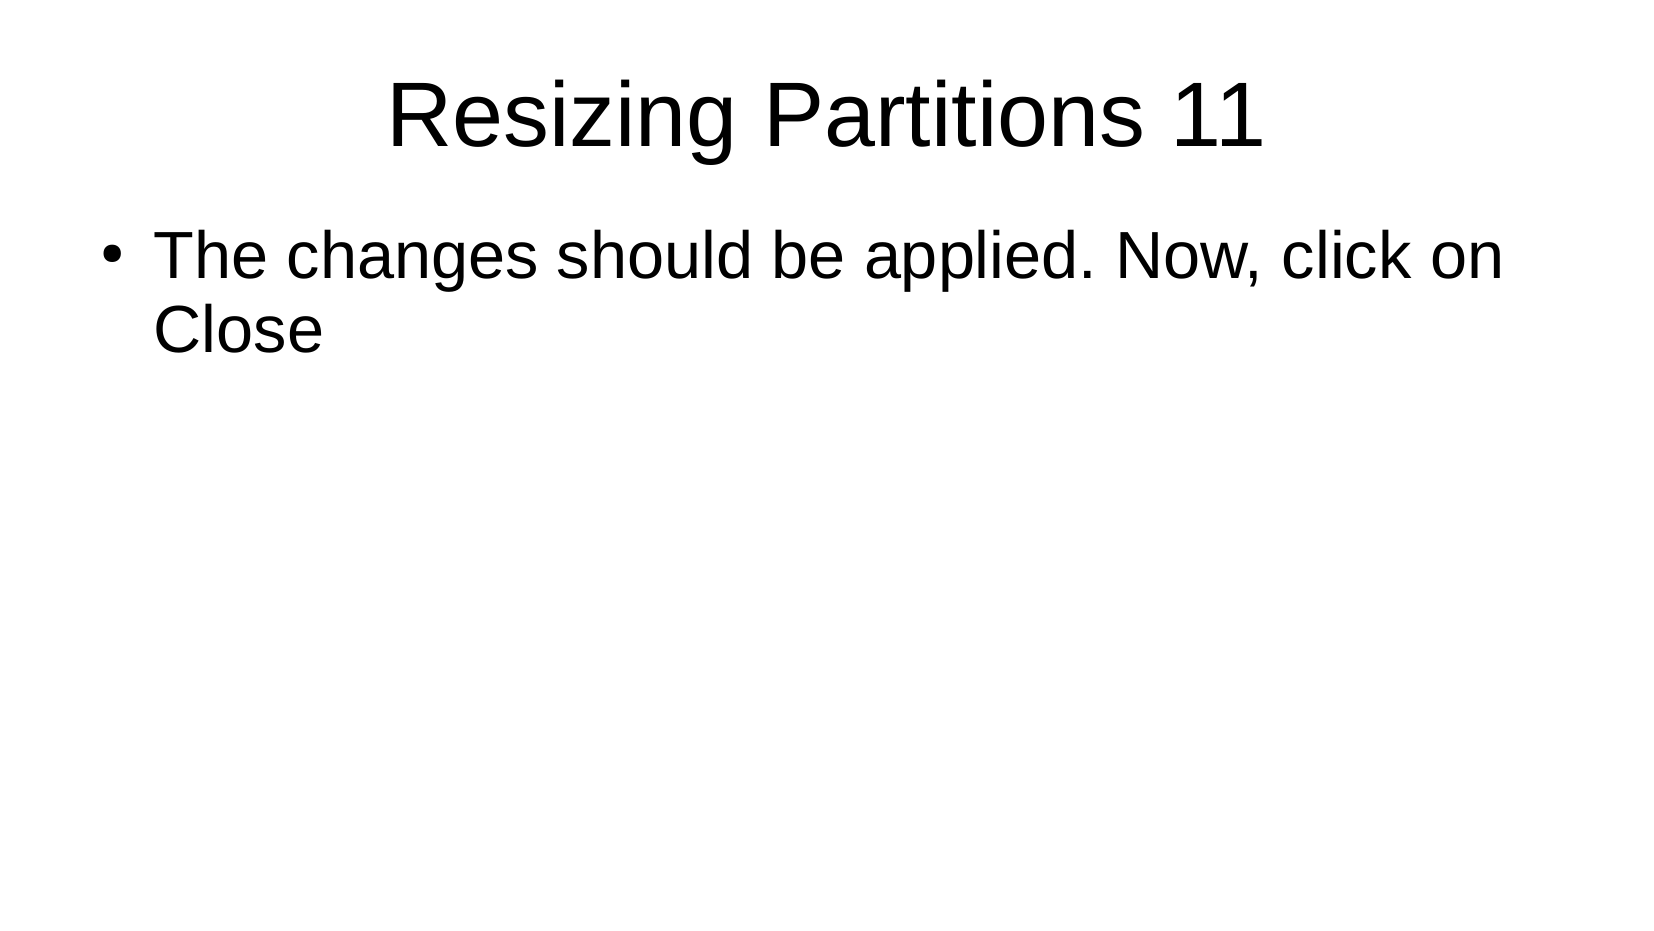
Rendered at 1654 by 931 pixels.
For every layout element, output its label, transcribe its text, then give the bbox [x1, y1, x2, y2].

list The changes should be applied. Now, click on Close [82, 217, 1571, 758]
title Resizing Partitions 11 [82, 37, 1571, 193]
